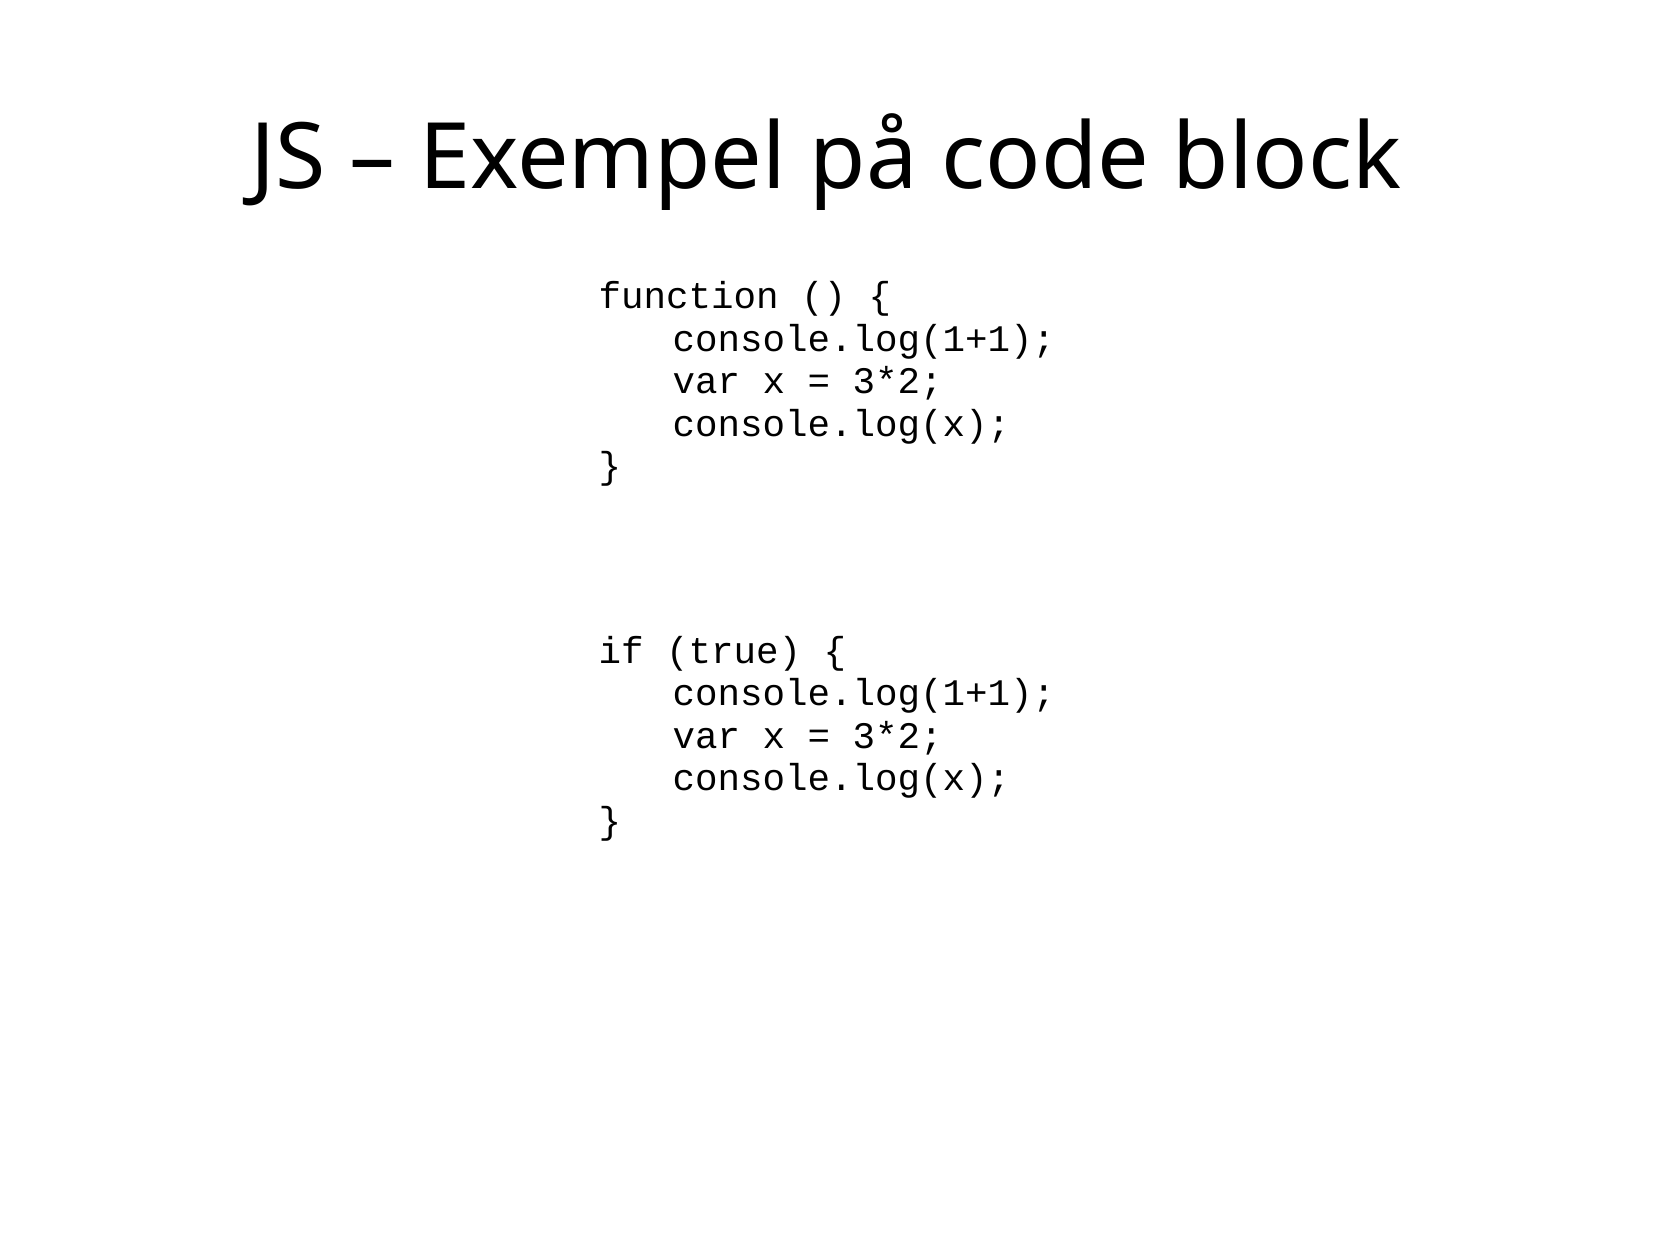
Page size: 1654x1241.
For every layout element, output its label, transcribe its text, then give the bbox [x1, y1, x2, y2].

text_box function () { console.log(1+1); var x = 3*2; console.log(x); } [583, 270, 1070, 499]
text_box if (true) { console.log(1+1); var x = 3*2; console.log(x); } [583, 624, 1070, 854]
title JS – Exempel på code block [82, 49, 1571, 257]
